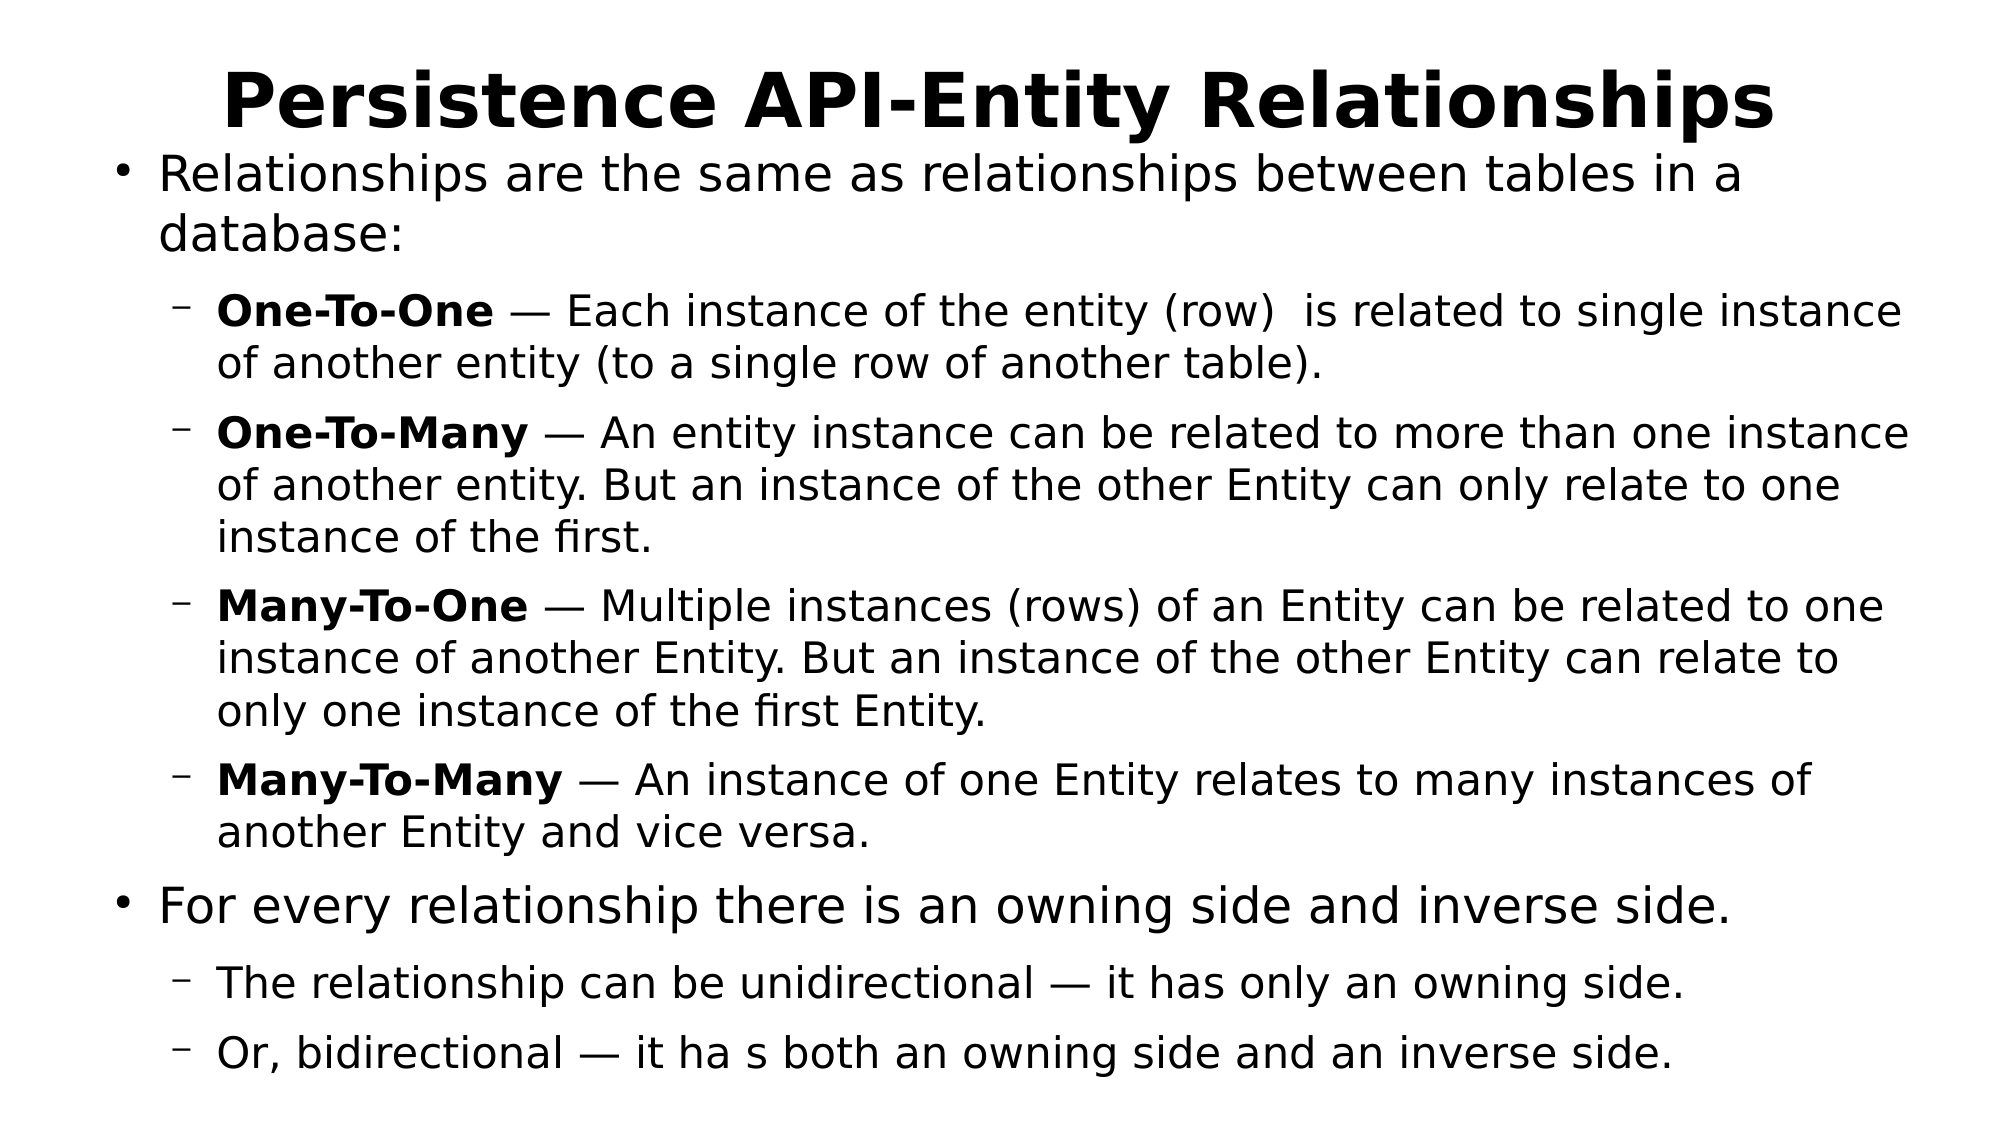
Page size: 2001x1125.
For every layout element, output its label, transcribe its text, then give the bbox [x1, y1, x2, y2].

list Relationships are the same as relationships between tables in a database: One-To-One — Each instance of the entity (row) is related to single instance of another entity (to a single row of another table). One-To-Many — An entity instance can be related to more than one instance of another entity. But an instance of the other Entity can only relate to one instance of the first. Many-To-One — Multiple instances (rows) of an Entity can be related to one instance of another Entity. But an instance of the other Entity can relate to only one instance of the first Entity. Many-To-Many — An instance of one Entity relates to many instances of another Entity and vice versa. For every relationship there is an owning side and inverse side. The relationship can be unidirectional — it has only an owning side. Or, bidirectional — it ha s both an owning side and an inverse side. [99, 141, 1938, 1099]
title Persistence API-Entity Relationships [99, 44, 1900, 141]
